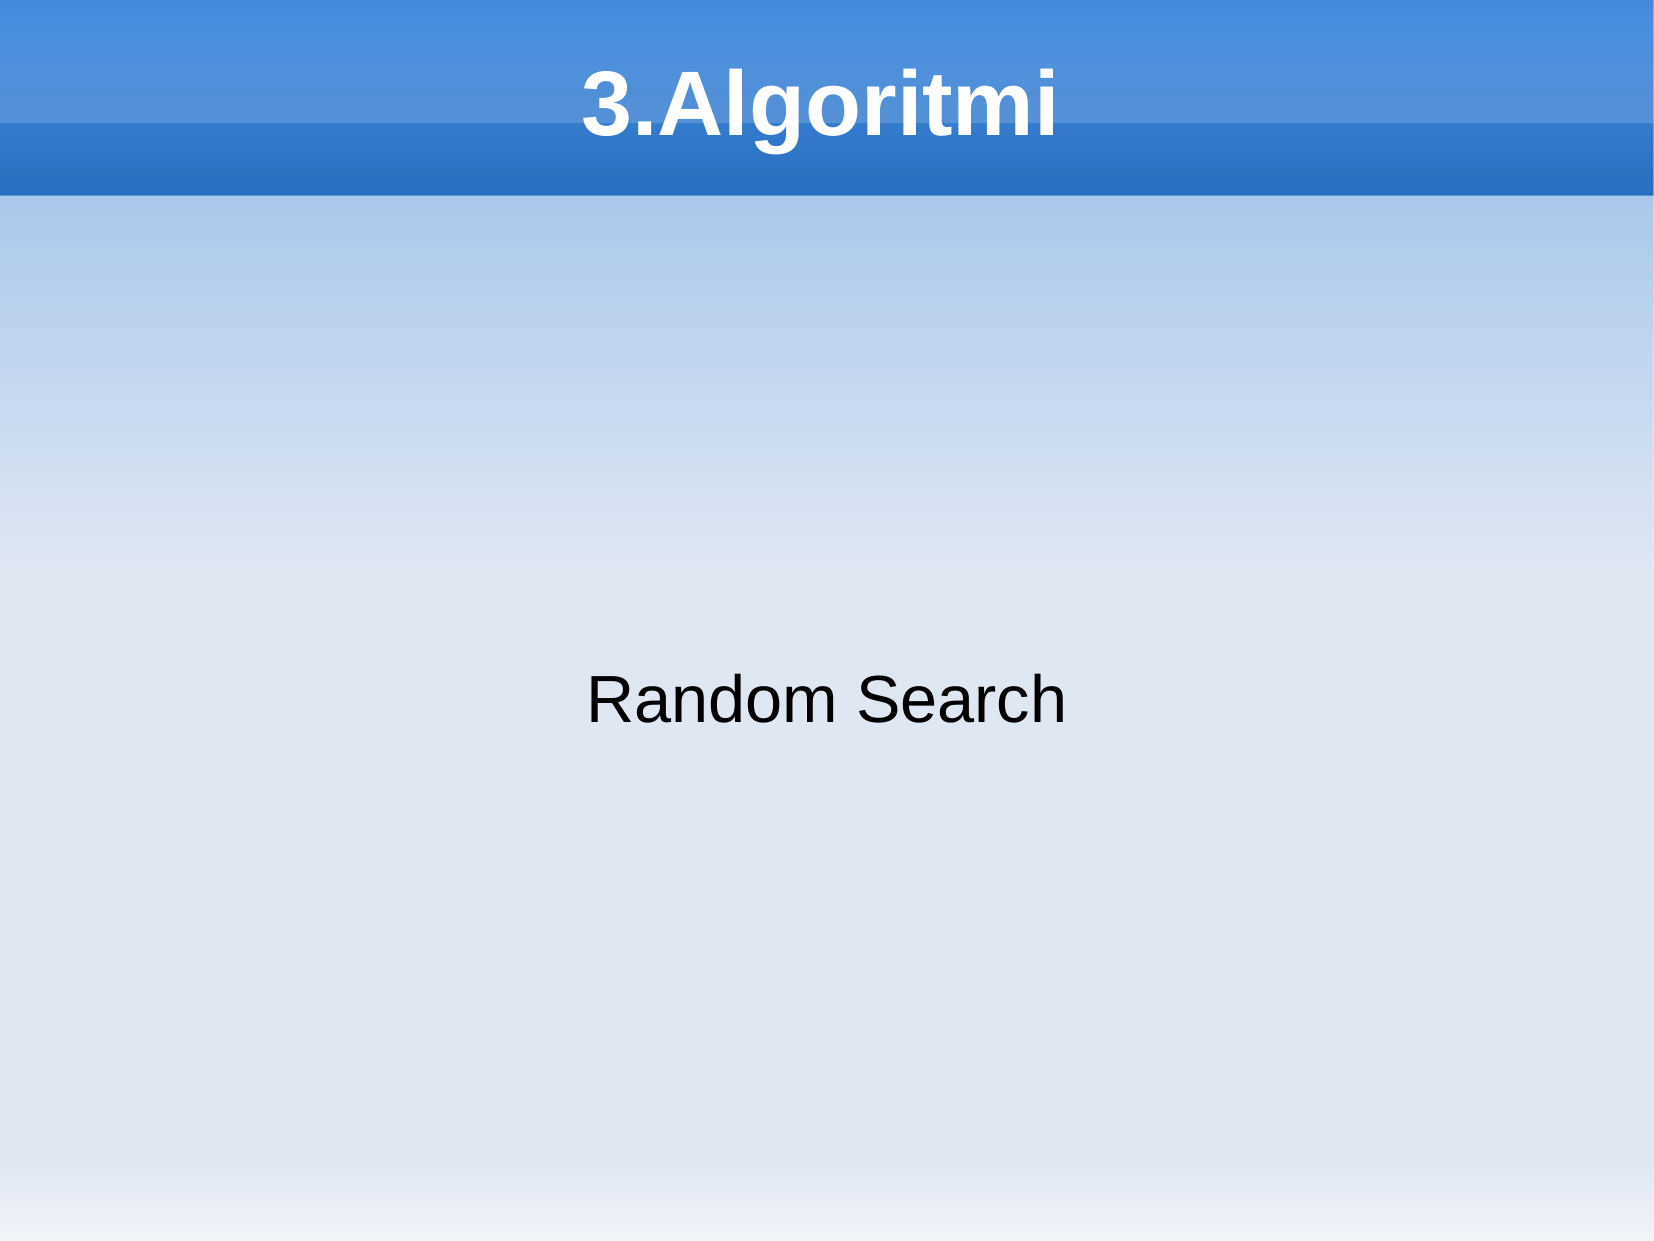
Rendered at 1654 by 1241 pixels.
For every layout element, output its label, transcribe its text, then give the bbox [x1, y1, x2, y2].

subtitle Random Search [82, 297, 1571, 1102]
title 3.Algoritmi [76, 0, 1565, 208]
picture [0, 0, 1654, 1241]
